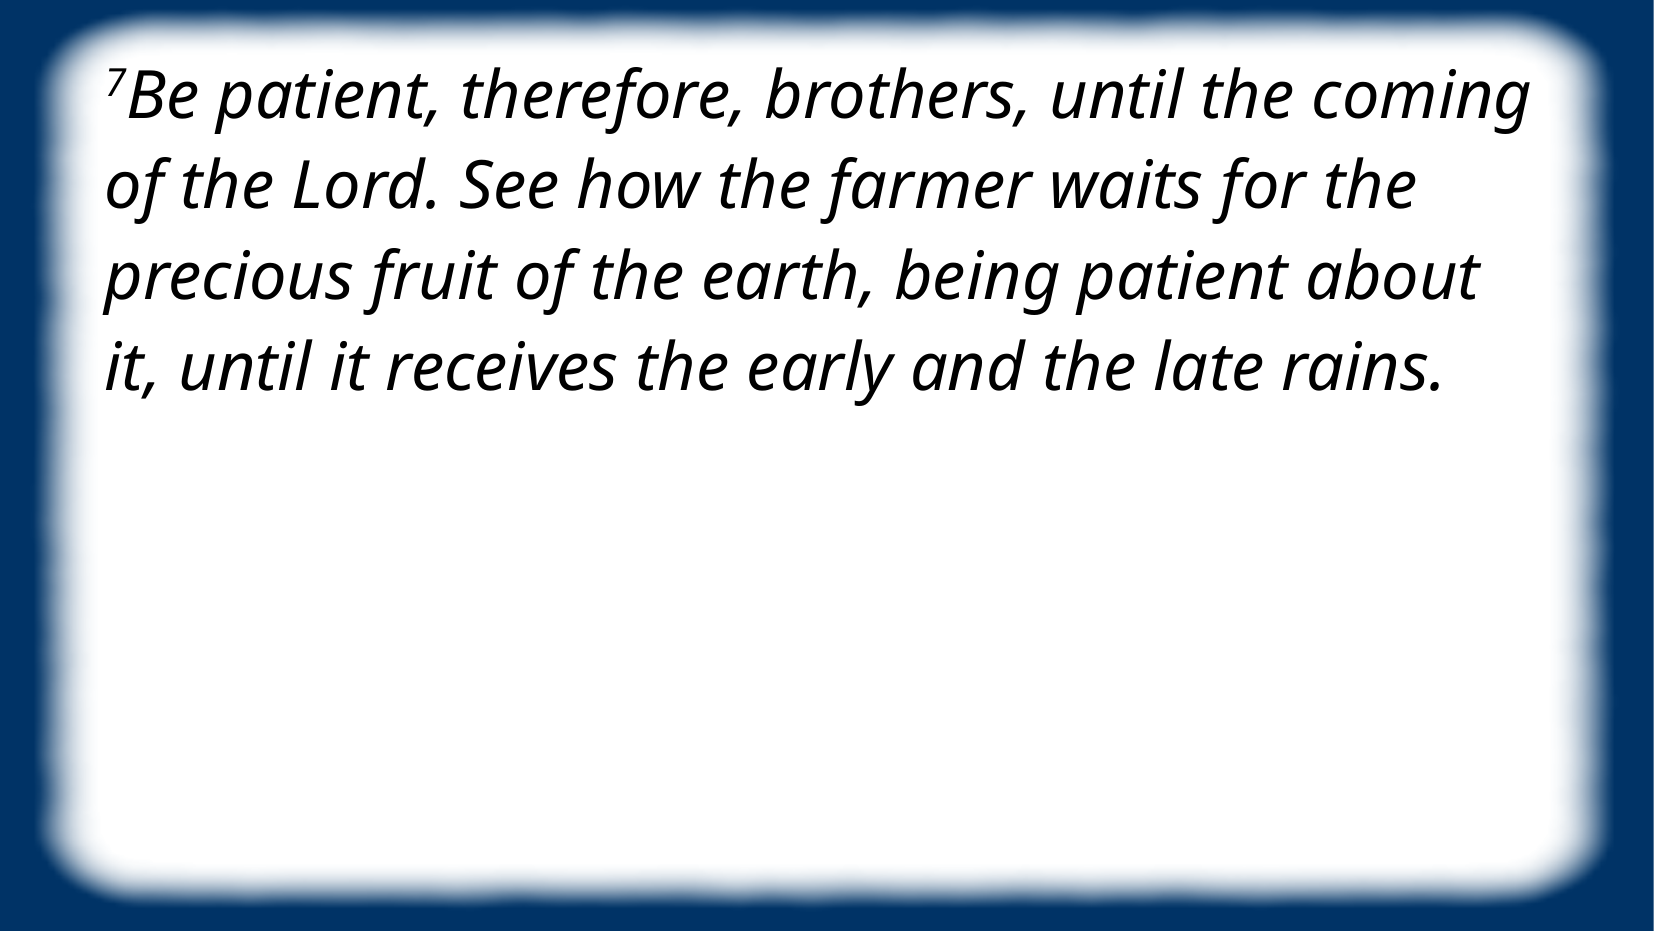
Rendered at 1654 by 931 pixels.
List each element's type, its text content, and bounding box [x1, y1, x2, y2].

text_box 7Be patient, therefore, brothers, until the coming of the Lord. See how the farmer waits for the precious fruit of the earth, being patient about it, until it receives the early and the late rains. [90, 39, 1561, 436]
picture [0, 0, 1654, 931]
